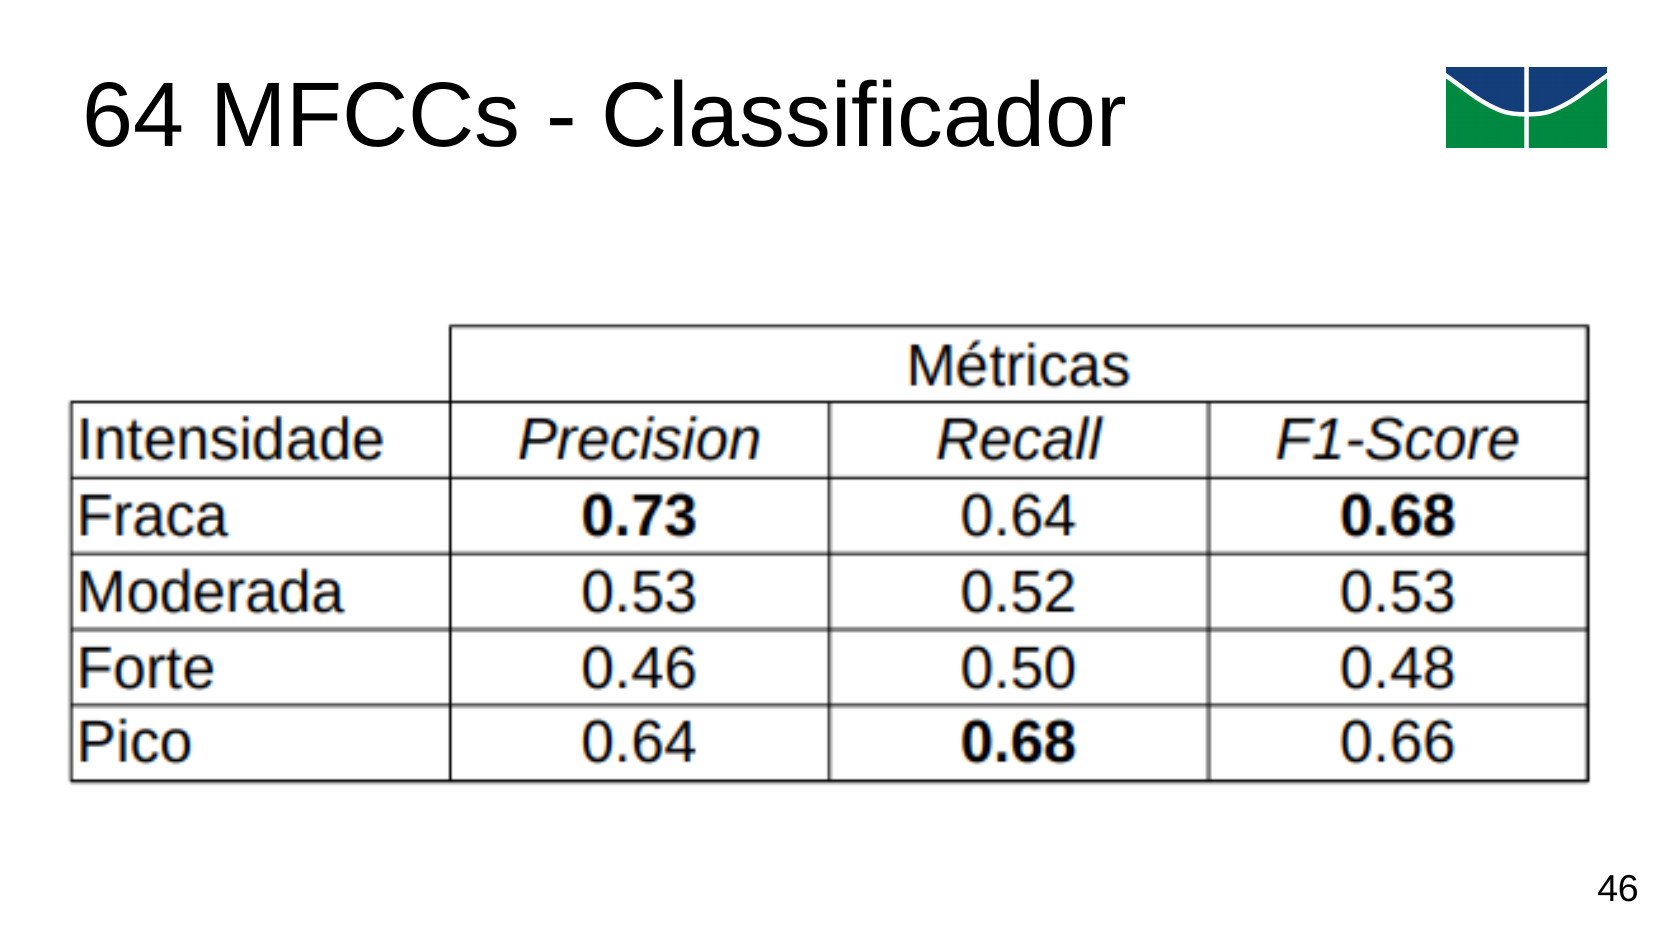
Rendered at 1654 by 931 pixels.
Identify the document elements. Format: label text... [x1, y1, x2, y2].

picture [51, 315, 1603, 798]
title 64 MFCCs - Classificador [82, 37, 1571, 193]
text_box <number> [1024, 860, 1654, 917]
picture [1571, 67, 1607, 148]
